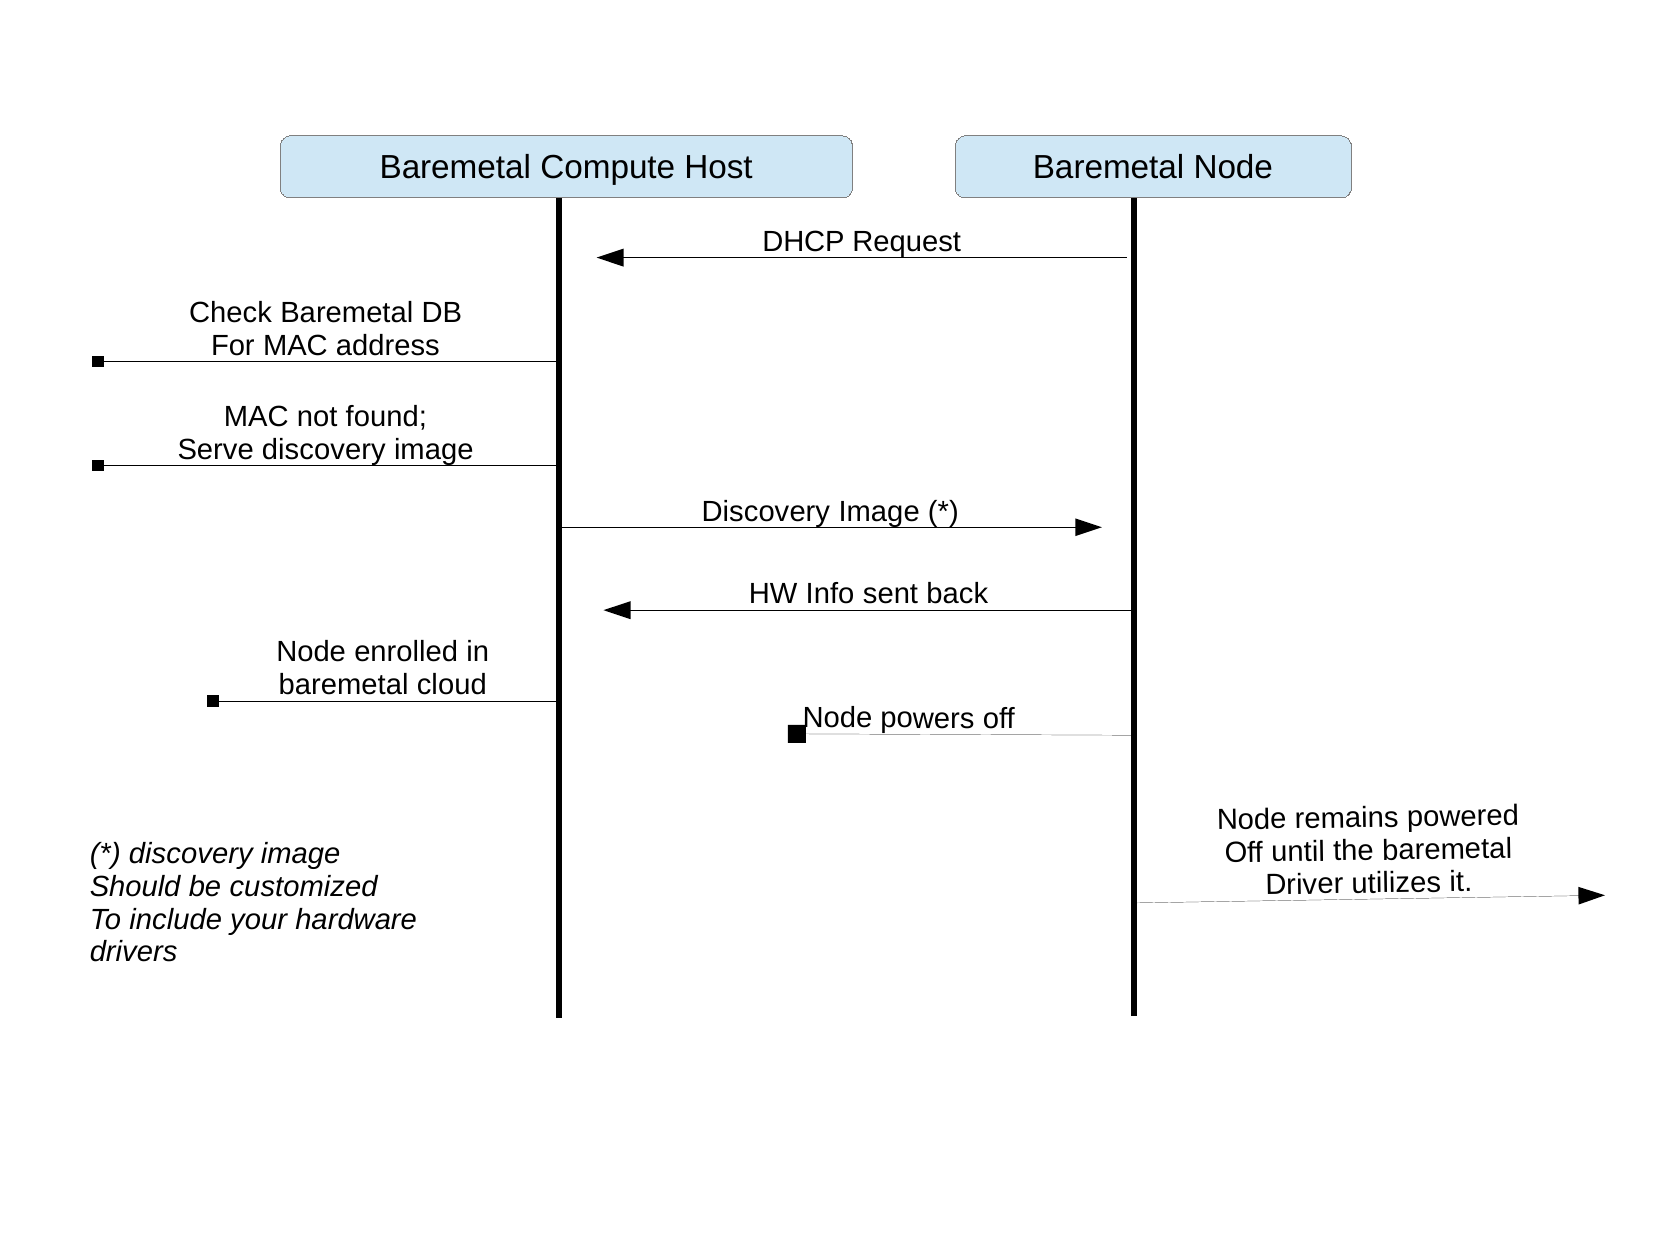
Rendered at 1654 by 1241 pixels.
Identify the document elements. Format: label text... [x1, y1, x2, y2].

text_box Baremetal Compute Host [280, 135, 853, 198]
text_box (*) discovery image Should be customized To include your hardware drivers [75, 829, 540, 1011]
text_box Baremetal Node [955, 135, 1352, 198]
